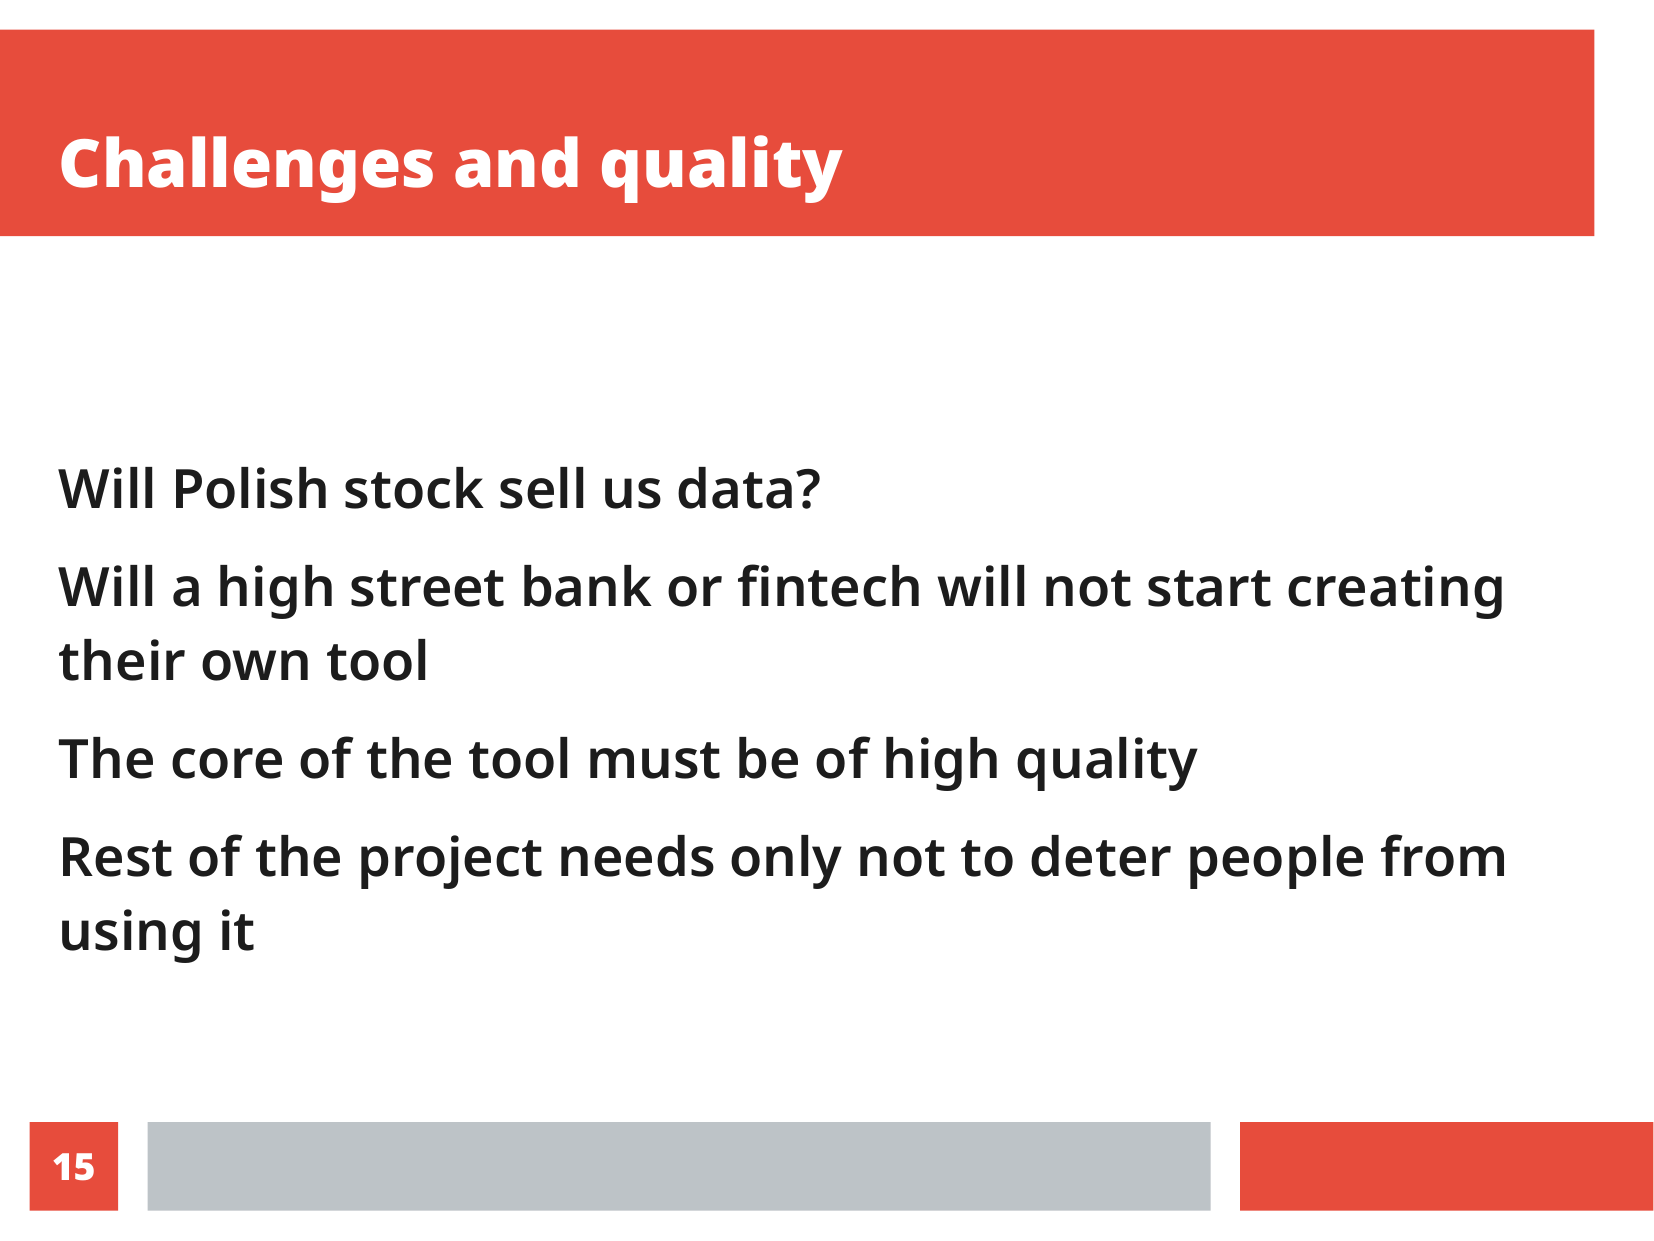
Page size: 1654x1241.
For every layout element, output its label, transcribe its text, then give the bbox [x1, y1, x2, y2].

title Challenges and quality [59, 59, 1595, 207]
list Will Polish stock sell us data? Will a high street bank or fintech will not start creating their own tool The core of the tool must be of high quality Rest of the project needs only not to deter people from using it [59, 324, 1565, 1093]
